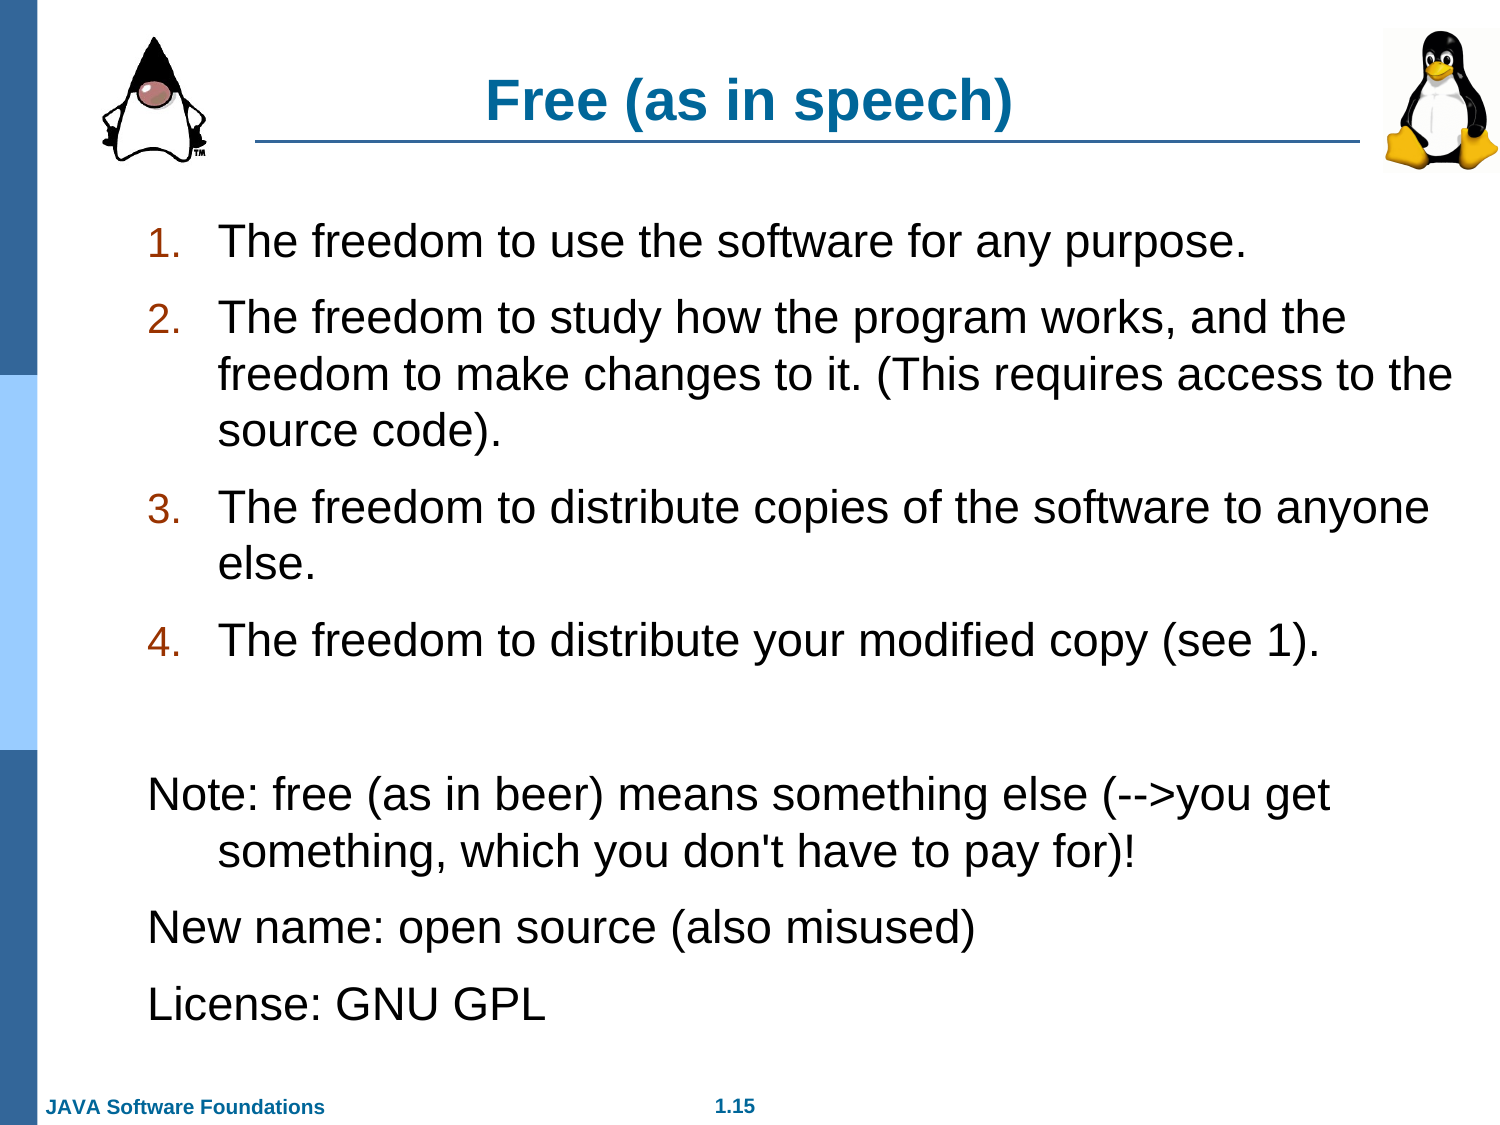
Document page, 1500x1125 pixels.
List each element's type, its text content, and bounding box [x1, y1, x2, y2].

picture [1383, 28, 1500, 173]
title Free (as in speech) [75, 45, 1426, 141]
list The freedom to use the software for any purpose. The freedom to study how the program works, and the freedom to make changes to it. (This requires access to the source code). The freedom to distribute copies of the software to anyone else. The freedom to distribute your modified copy (see 1). Note: free (as in beer) means something else (-->you get something, which you don't have to pay for)! New name: open source (also misused) License: GNU GPL [132, 202, 1483, 1041]
picture [54, 0, 255, 200]
